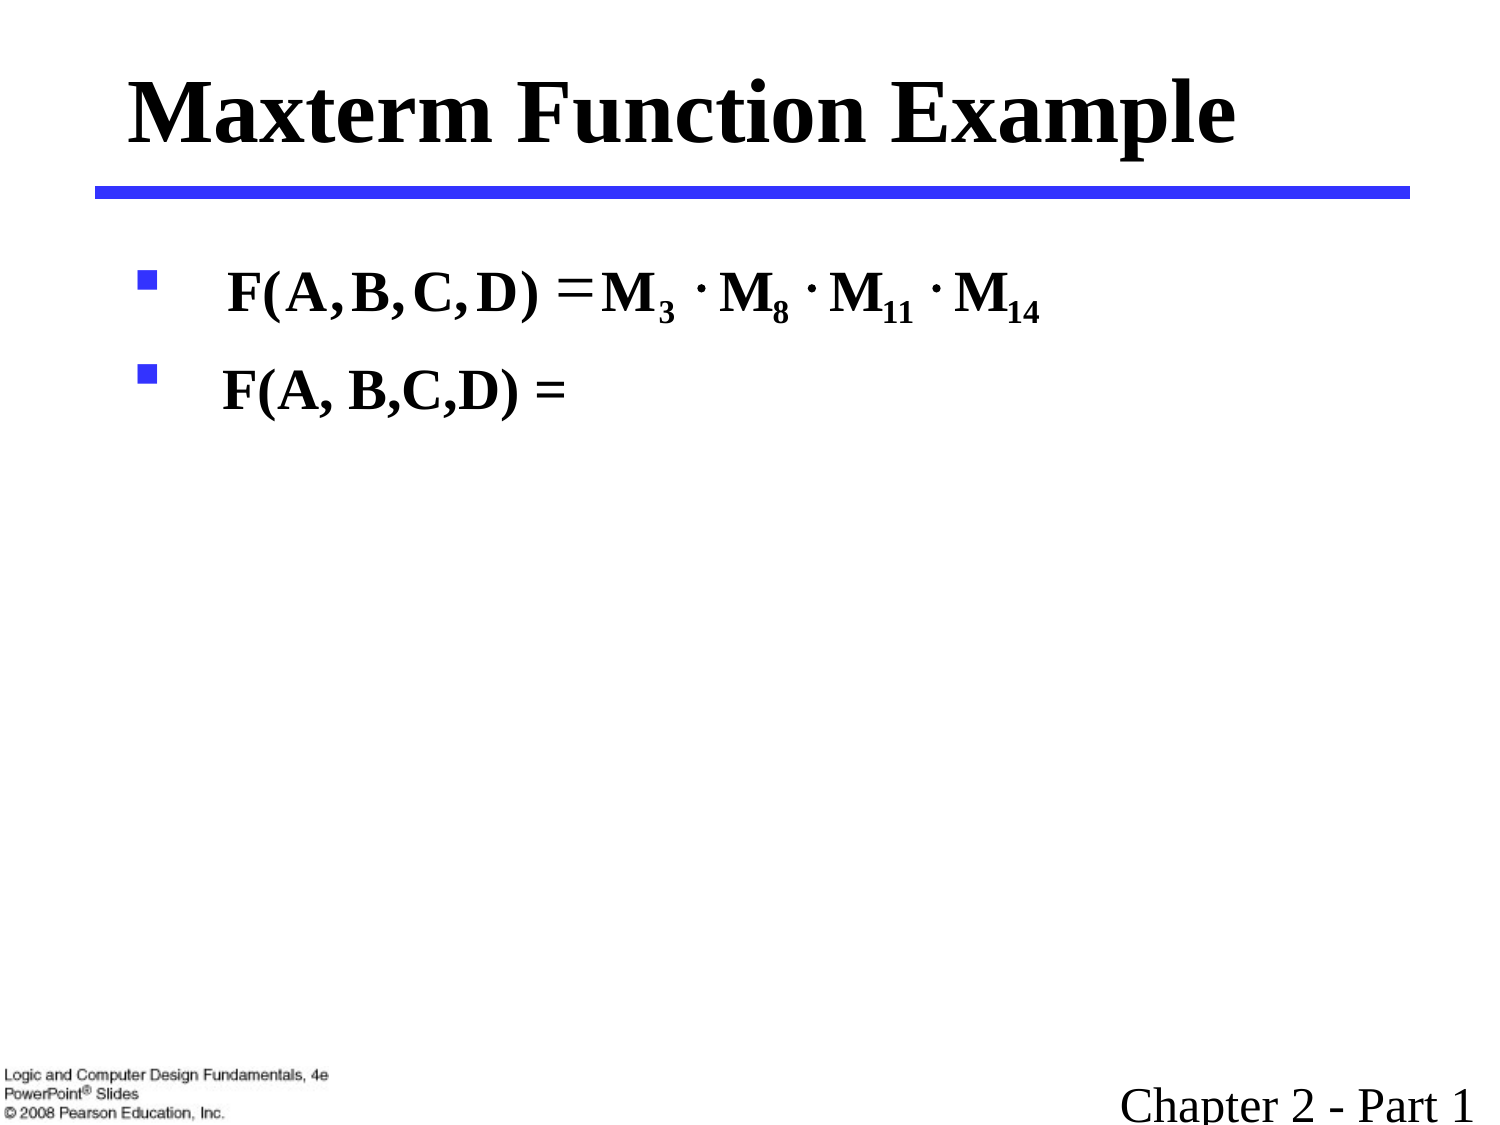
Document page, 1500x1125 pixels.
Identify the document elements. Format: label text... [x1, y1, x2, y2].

picture [4, 1066, 329, 1123]
text_box 8 [778, 312, 783, 322]
text_box  [552, 246, 599, 317]
text_box  [684, 246, 719, 317]
text_box F [226, 253, 263, 324]
text_box A [285, 253, 328, 324]
text_box M [939, 253, 1010, 324]
text_box  [795, 246, 830, 317]
text_box 8 [756, 290, 790, 331]
text_box , [329, 253, 345, 324]
text_box , [391, 253, 407, 324]
title Maxterm Function Example [112, 37, 1388, 176]
text_box C [412, 253, 455, 324]
text_box 14 [989, 290, 1040, 331]
text_box D [476, 253, 519, 324]
text_box 3 [650, 290, 676, 331]
text_box M [830, 275, 835, 309]
text_box ) [520, 253, 541, 324]
text_box ( [263, 253, 283, 324]
text_box 11 [865, 290, 916, 331]
list F(A, B,C,D) = [117, 240, 1393, 1016]
text_box B [351, 253, 391, 324]
text_box M [815, 253, 885, 324]
text_box M [704, 253, 775, 324]
text_box  [919, 246, 954, 317]
text_box M [601, 253, 657, 324]
text_box , [455, 253, 470, 324]
